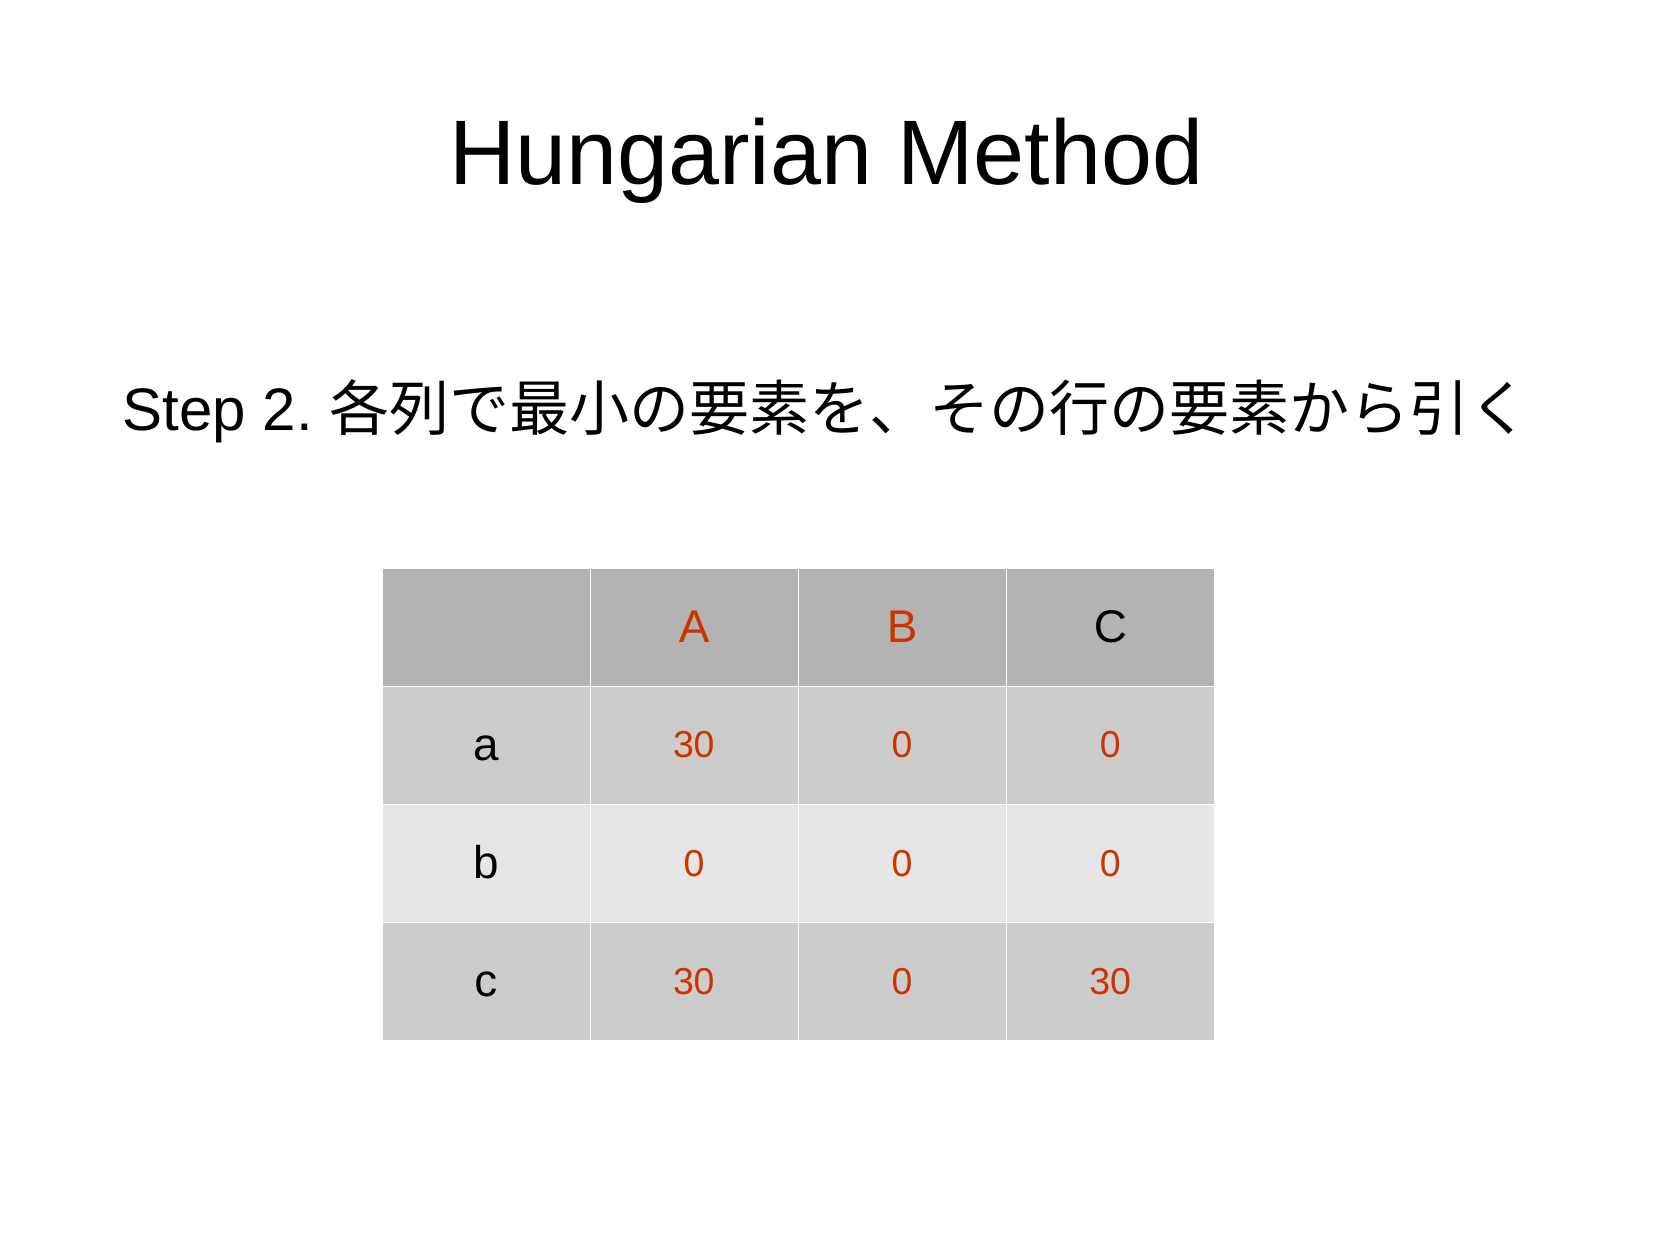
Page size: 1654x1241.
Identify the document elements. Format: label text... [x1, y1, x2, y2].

table_cell 30 [591, 923, 798, 1040]
table_cell 0 [799, 923, 1006, 1040]
table_header A [591, 569, 798, 686]
table_cell c [383, 923, 590, 1040]
table_cell 0 [1007, 687, 1214, 804]
table_cell 0 [799, 805, 1006, 922]
table_header [383, 569, 590, 686]
table_cell 30 [591, 687, 798, 804]
table_cell a [383, 687, 590, 804]
table_header C [1007, 569, 1214, 686]
table_cell 0 [1007, 805, 1214, 922]
list Step 2. 各列で最小の要素を、その行の要素から引く [59, 361, 1607, 449]
table_cell 0 [591, 805, 798, 922]
table_cell b [383, 805, 590, 922]
table_cell 30 [1007, 923, 1214, 1040]
table_cell 0 [799, 687, 1006, 804]
table_header B [799, 569, 1006, 686]
title Hungarian Method [82, 49, 1571, 257]
